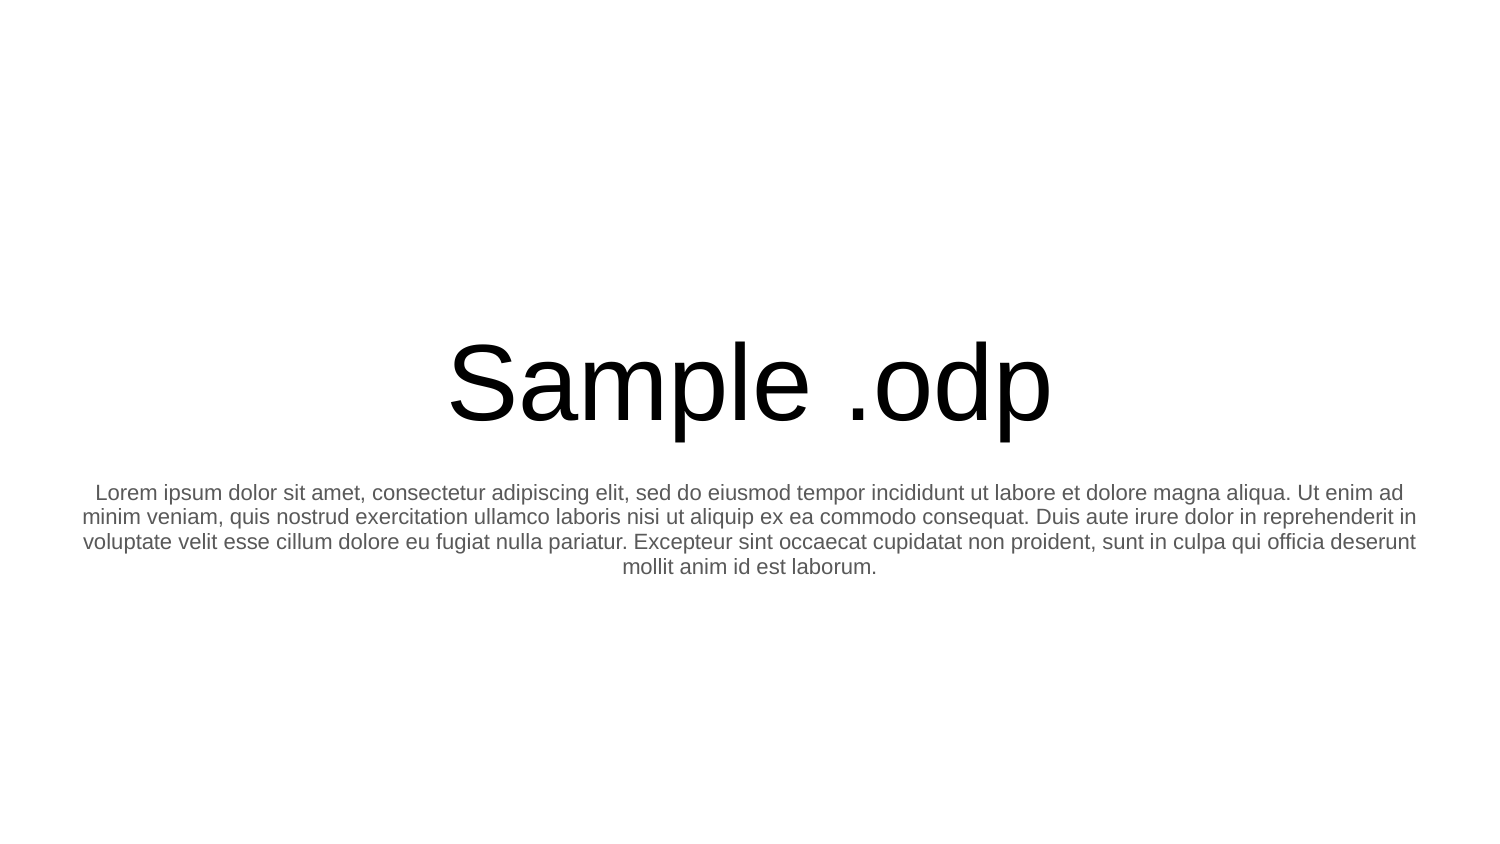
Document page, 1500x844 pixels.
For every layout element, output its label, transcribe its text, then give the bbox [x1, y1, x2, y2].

title Sample .odp [51, 122, 1449, 459]
subtitle Lorem ipsum dolor sit amet, consectetur adipiscing elit, sed do eiusmod tempor incididunt ut labore et dolore magna aliqua. Ut enim ad minim veniam, quis nostrud exercitation ullamco laboris nisi ut aliquip ex ea commodo consequat. Duis aute irure dolor in reprehenderit in voluptate velit esse cillum dolore eu fugiat nulla pariatur. Excepteur sint occaecat cupidatat non proident, sunt in culpa qui officia deserunt mollit anim id est laborum. [51, 464, 1449, 595]
